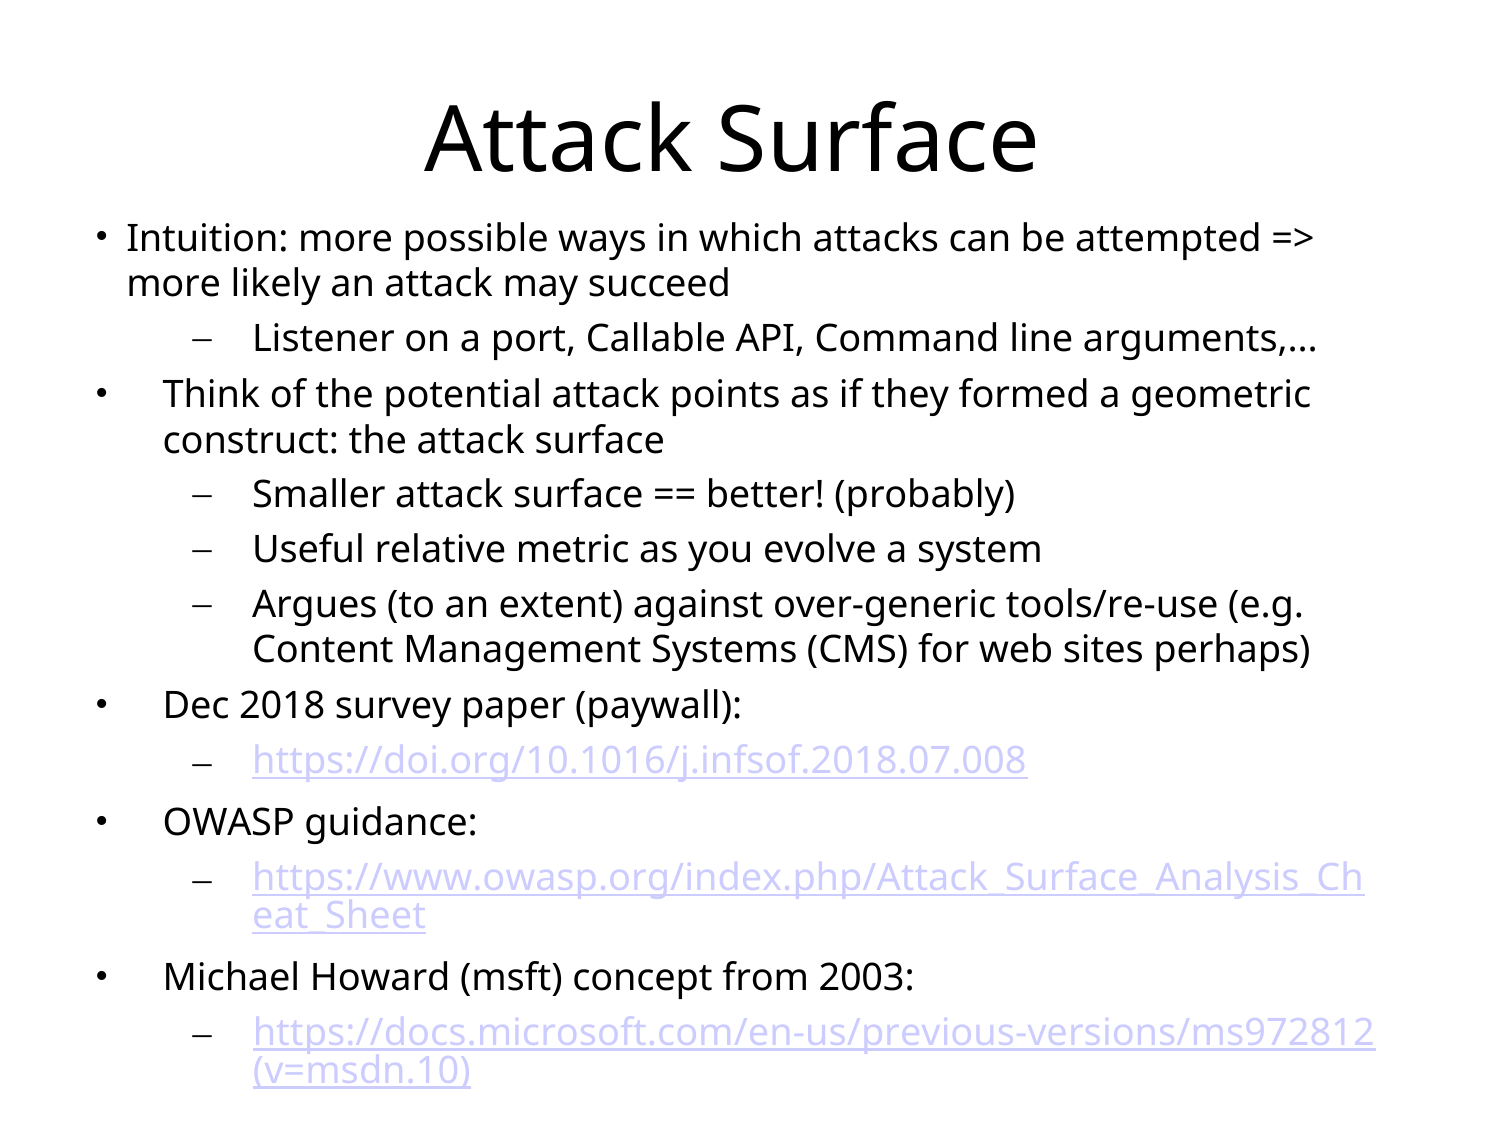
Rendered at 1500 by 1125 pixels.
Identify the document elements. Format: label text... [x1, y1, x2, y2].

title Attack Surface [95, 21, 1371, 212]
list Intuition: more possible ways in which attacks can be attempted => more likely an attack may succeed Listener on a port, Callable API, Command line arguments,... Think of the potential attack points as if they formed a geometric construct: the attack surface Smaller attack surface == better! (probably) Useful relative metric as you evolve a system Argues (to an extent) against over-generic tools/re-use (e.g. Content Management Systems (CMS) for web sites perhaps) Dec 2018 survey paper (paywall): https://doi.org/10.1016/j.infsof.2018.07.008 OWASP guidance: https://www.owasp.org/index.php/Attack_Surface_Analysis_Cheat_Sheet Michael Howard (msft) concept from 2003: https://docs.microsoft.com/en-us/previous-versions/ms972812(v=msdn.10) [95, 212, 1371, 1028]
